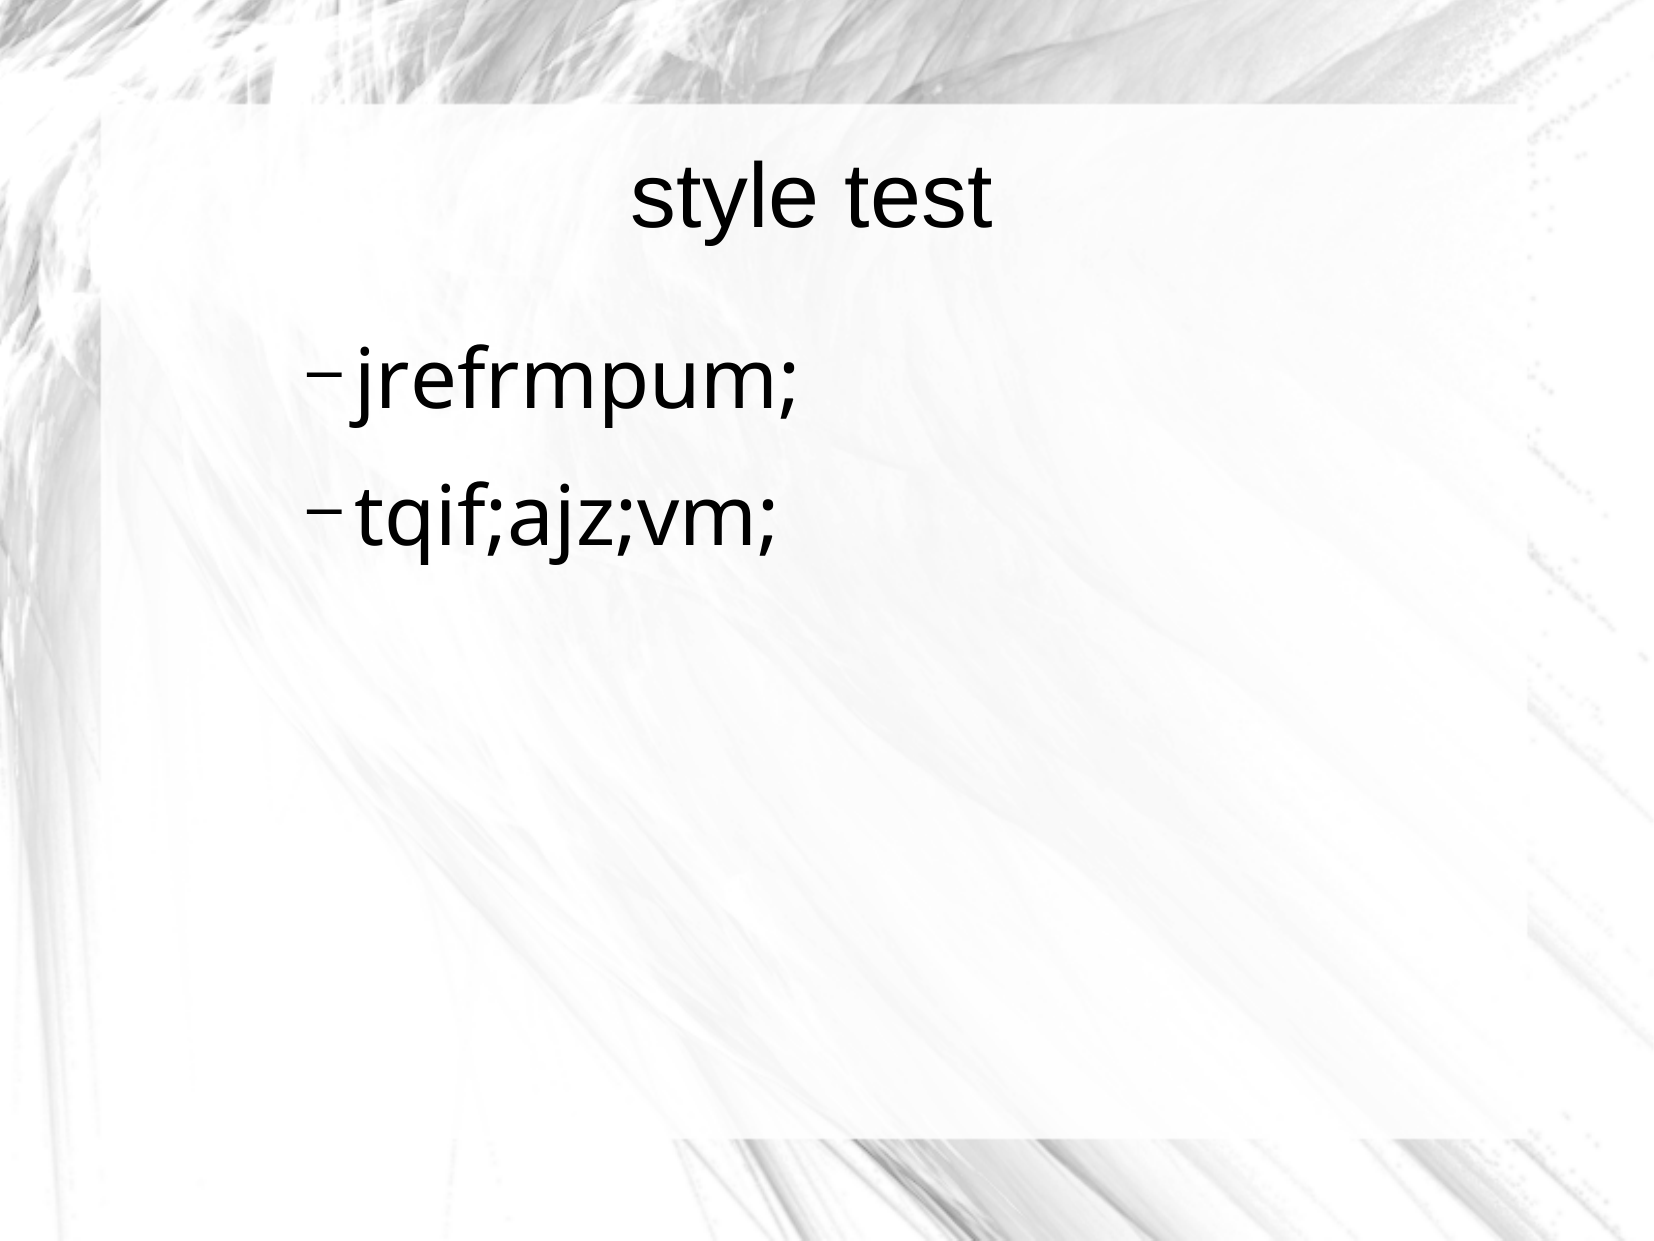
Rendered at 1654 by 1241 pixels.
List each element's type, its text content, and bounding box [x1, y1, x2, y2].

title style test [118, 112, 1506, 281]
picture [0, 0, 1654, 1241]
list jrefrmpum; tqif;ajz;vm; [118, 319, 1571, 1139]
